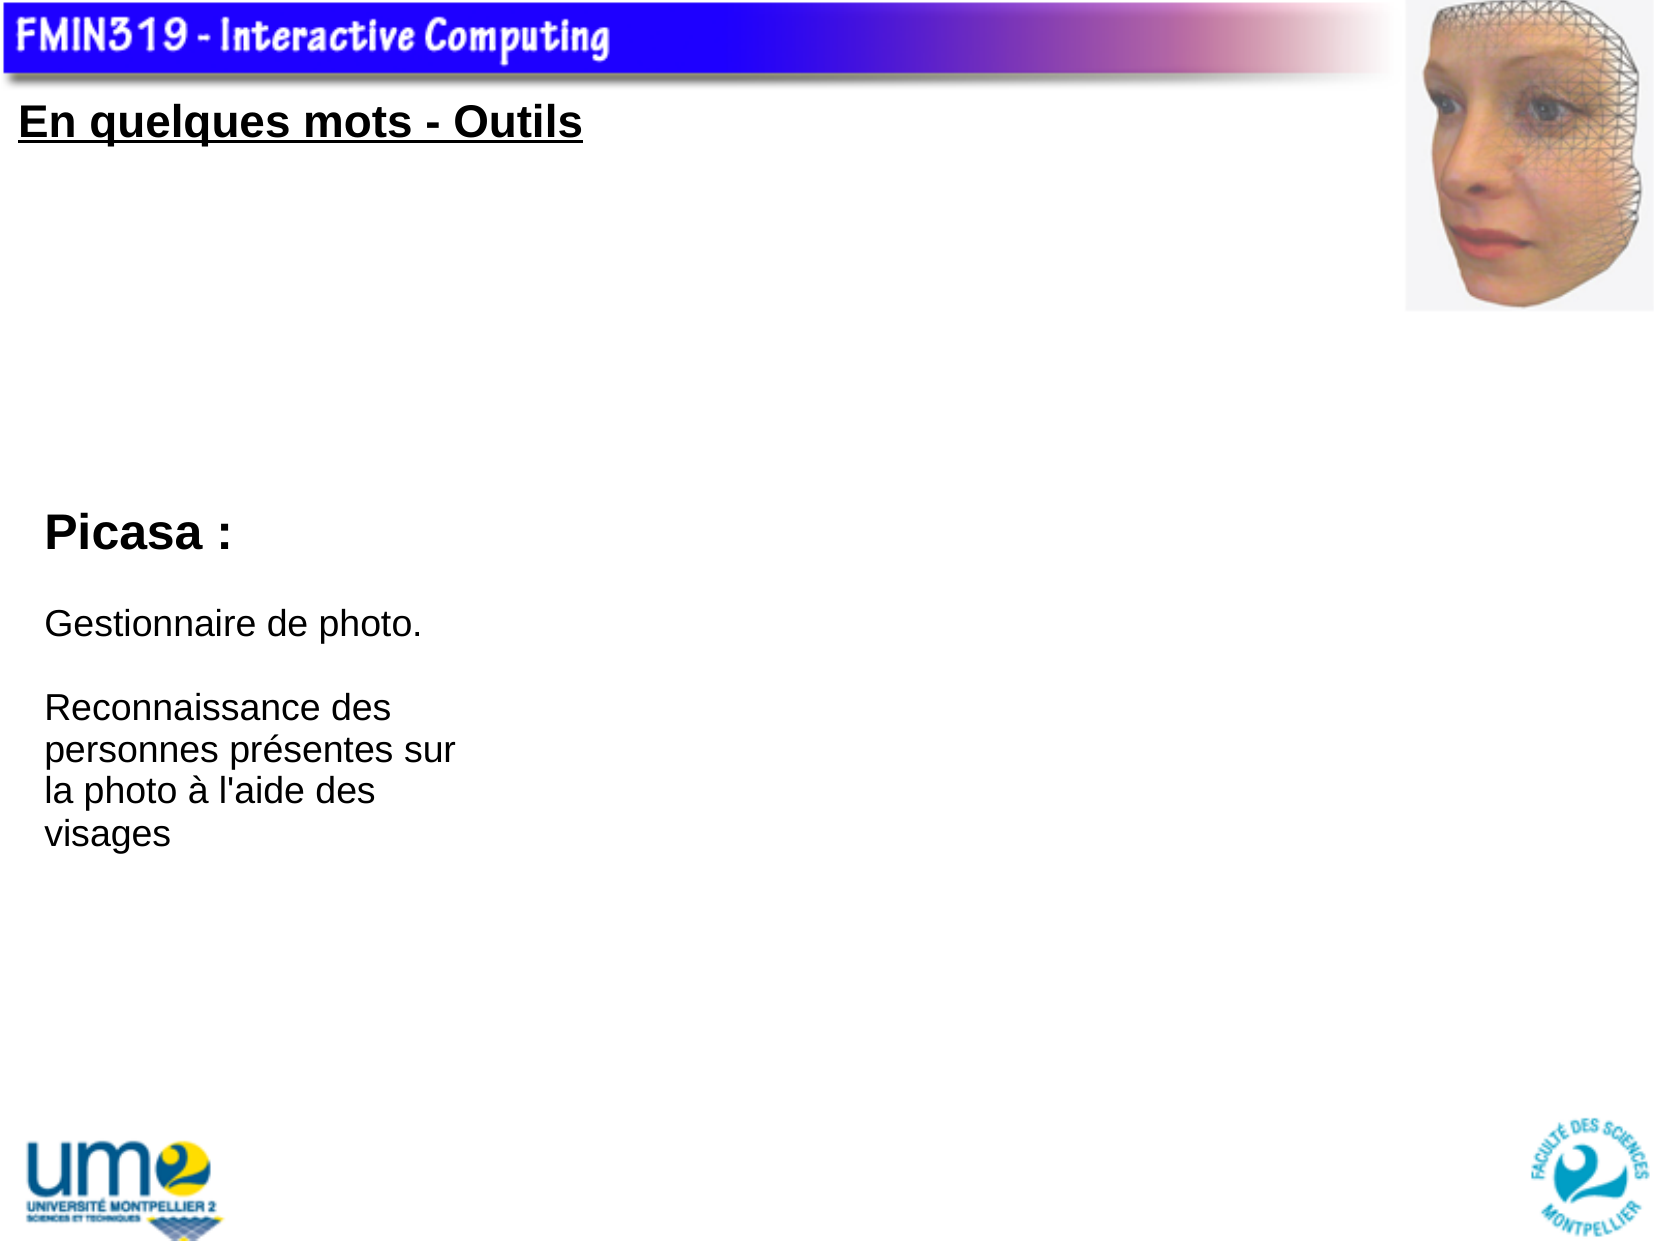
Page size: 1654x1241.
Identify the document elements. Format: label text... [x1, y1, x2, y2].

picture [0, 0, 1654, 1241]
text_box Picasa : Gestionnaire de photo. Reconnaissance des personnes présentes sur la photo à l'aide des visages [29, 496, 473, 862]
text_box En quelques mots - Outils [3, 89, 1654, 324]
